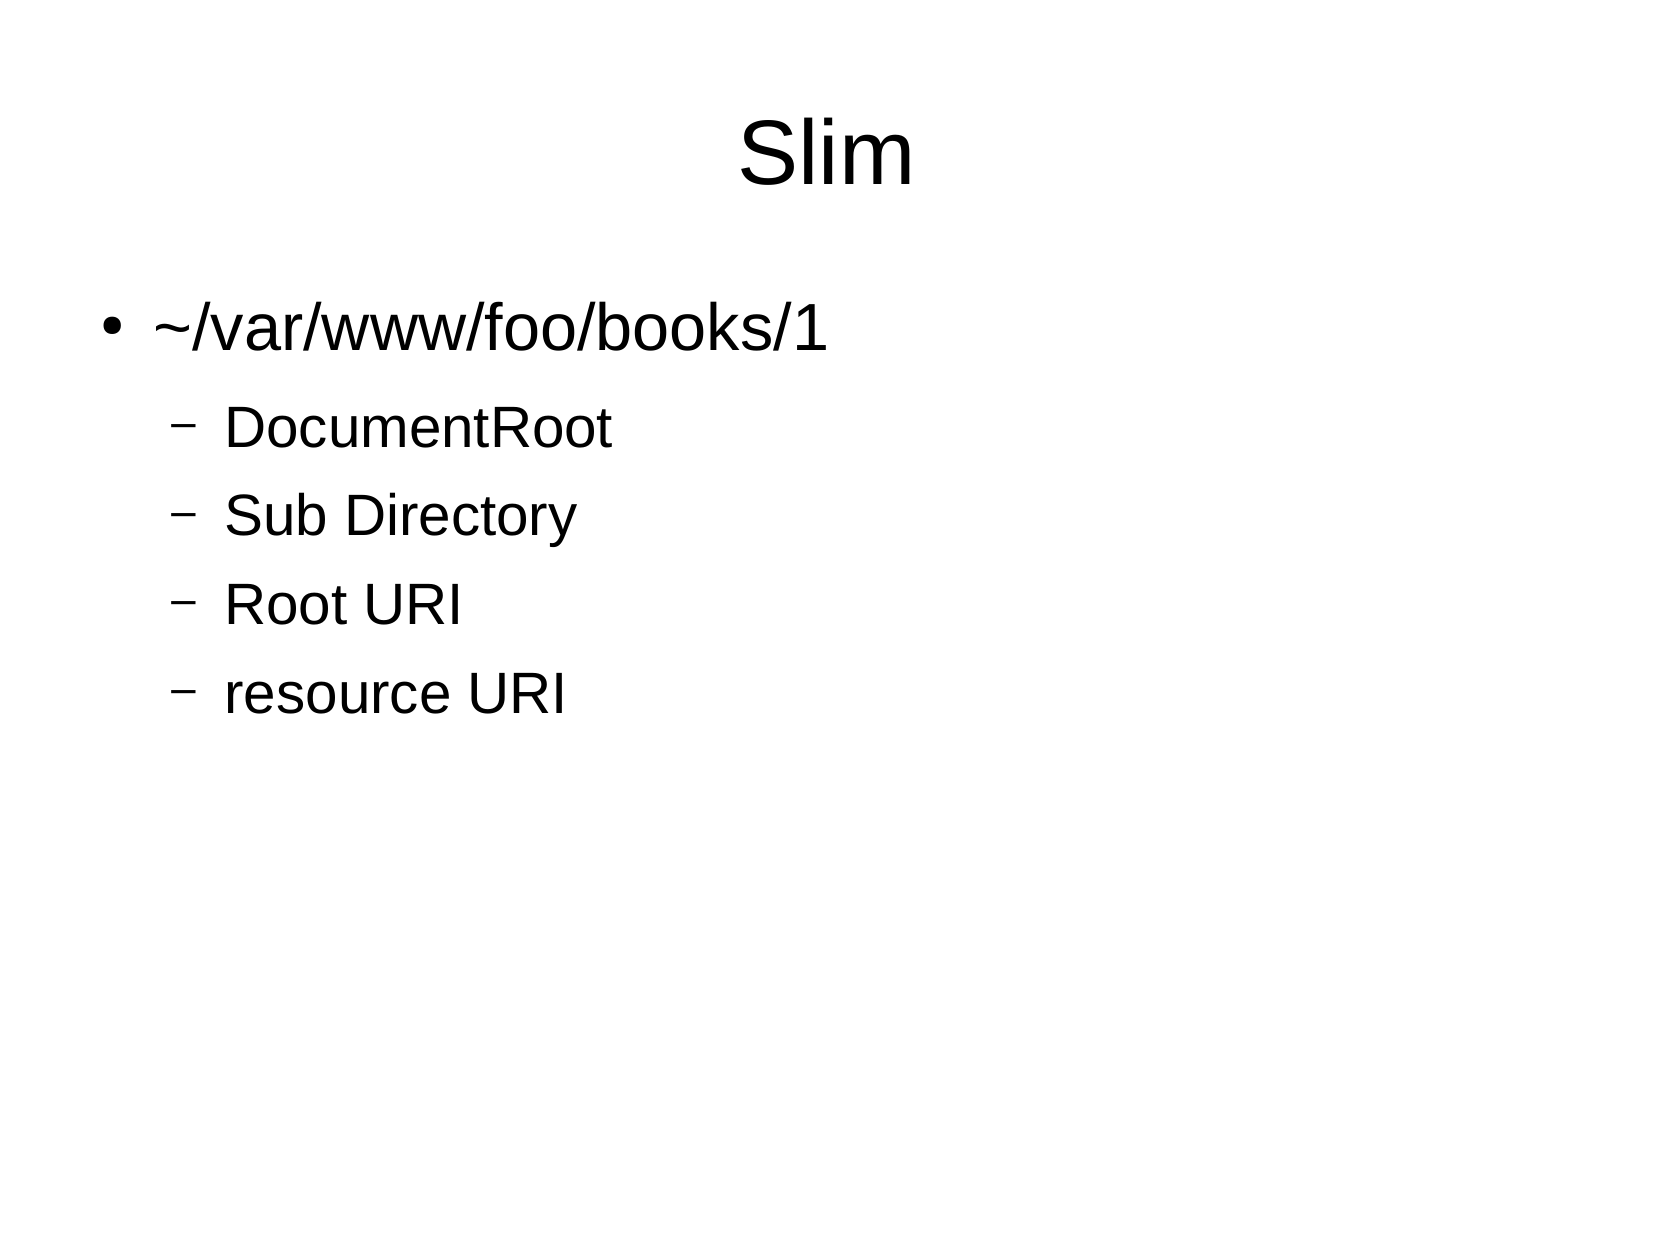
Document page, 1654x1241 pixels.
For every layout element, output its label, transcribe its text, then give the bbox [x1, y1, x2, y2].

title Slim [82, 49, 1571, 257]
list ~/var/www/foo/books/1 DocumentRoot Sub Directory Root URI resource URI [82, 290, 1571, 1010]
